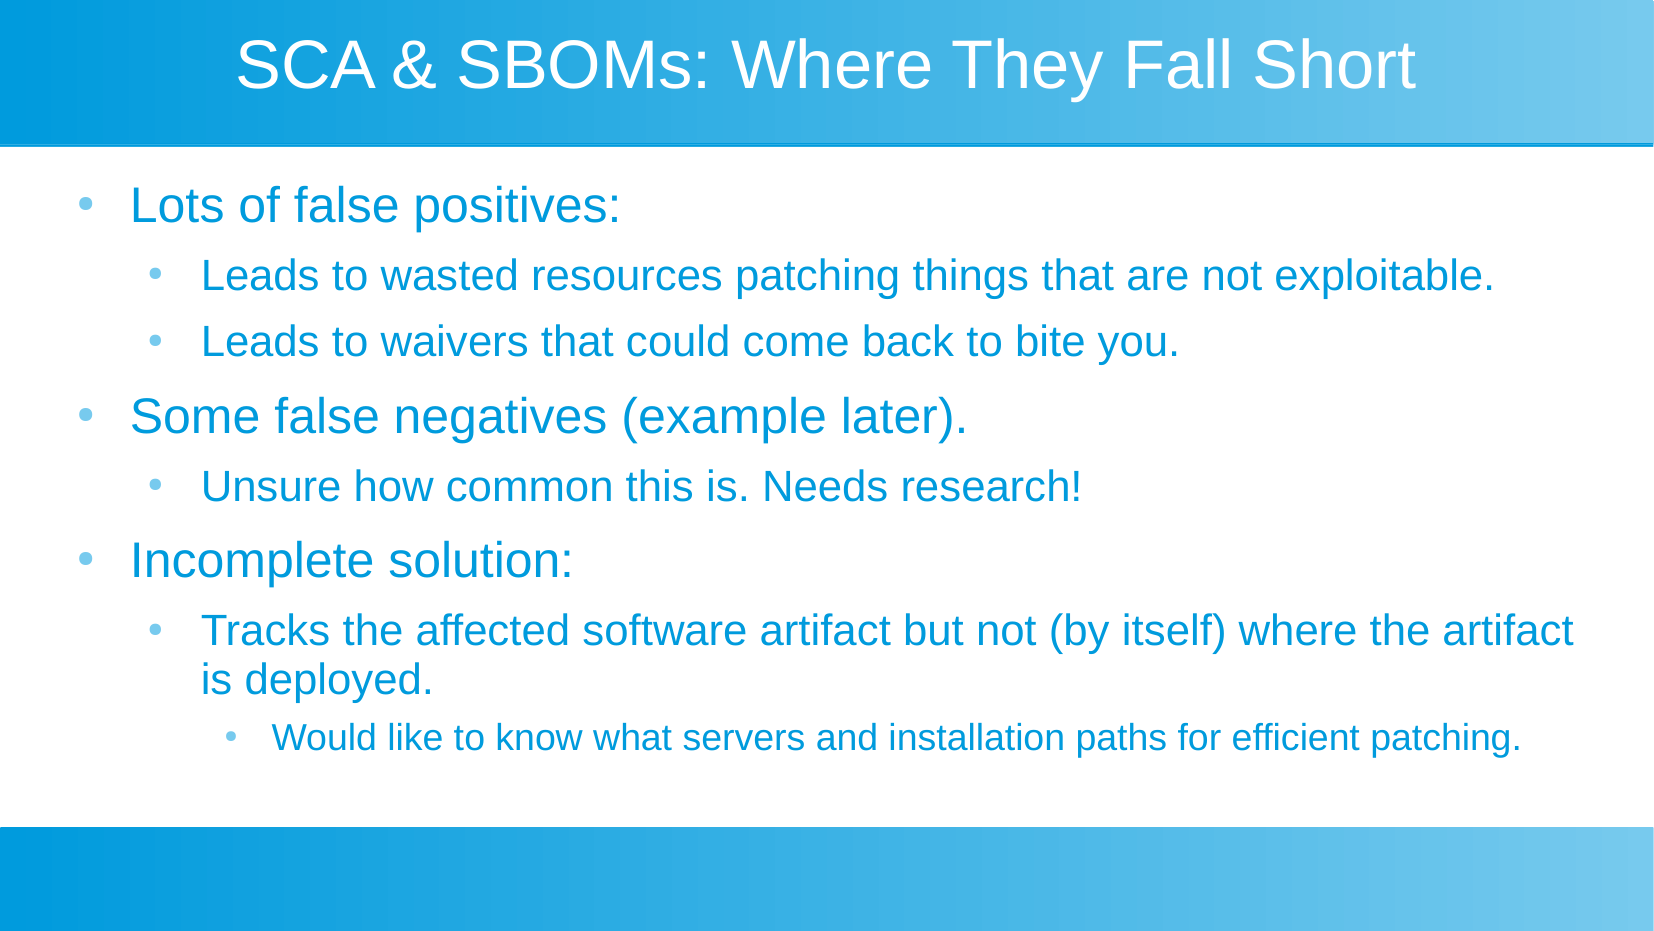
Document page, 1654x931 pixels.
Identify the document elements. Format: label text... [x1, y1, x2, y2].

list Lots of false positives: Leads to wasted resources patching things that are not exploitable. Leads to waivers that could come back to bite you. Some false negatives (example later). Unsure how common this is. Needs research! Incomplete solution: Tracks the affected software artifact but not (by itself) where the artifact is deployed. Would like to know what servers and installation paths for efficient patching. [59, 177, 1595, 768]
title SCA & SBOMs: Where They Fall Short [59, 8, 1595, 122]
